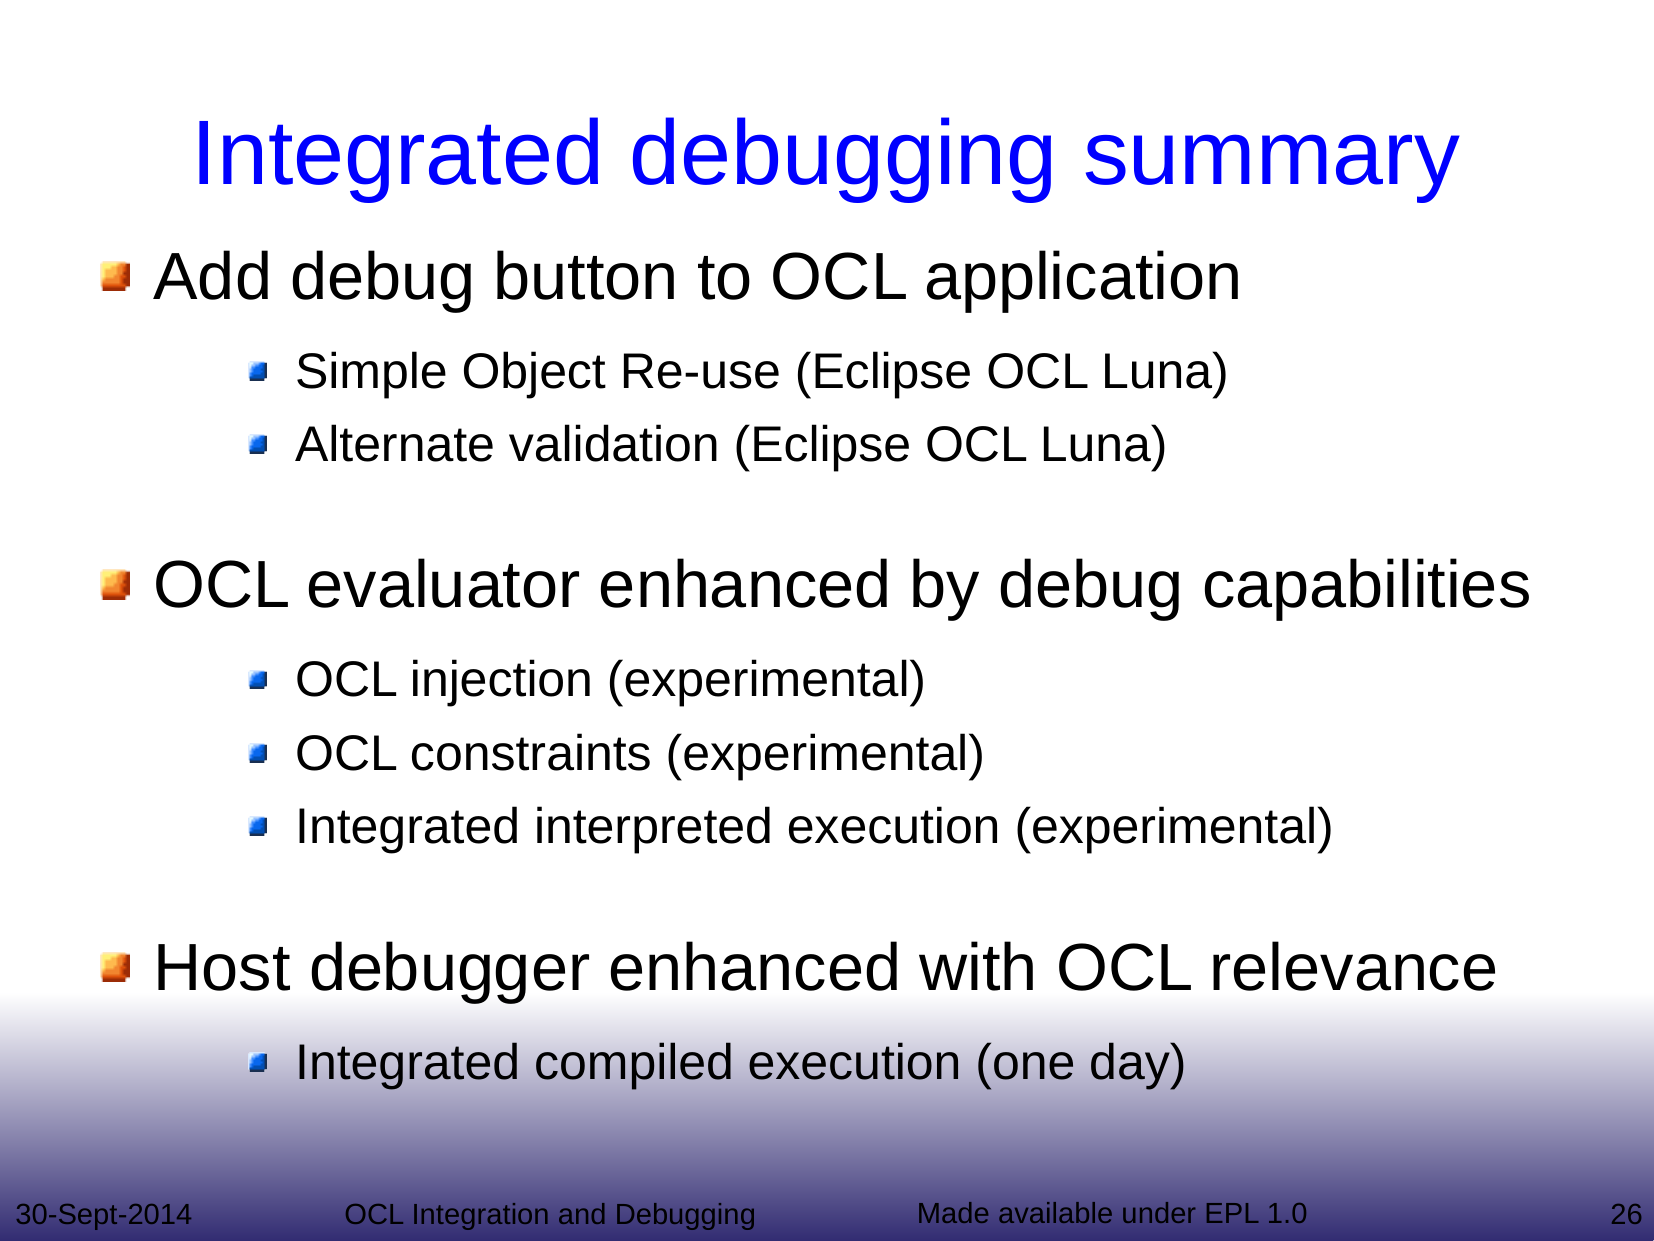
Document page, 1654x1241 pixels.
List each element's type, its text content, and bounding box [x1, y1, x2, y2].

title Integrated debugging summary [82, 49, 1571, 238]
list Add debug button to OCL application Simple Object Re-use (Eclipse OCL Luna) Alternate validation (Eclipse OCL Luna) OCL evaluator enhanced by debug capabilities OCL injection (experimental) OCL constraints (experimental) Integrated interpreted execution (experimental) Host debugger enhanced with OCL relevance Integrated compiled execution (one day) [82, 238, 1571, 1119]
